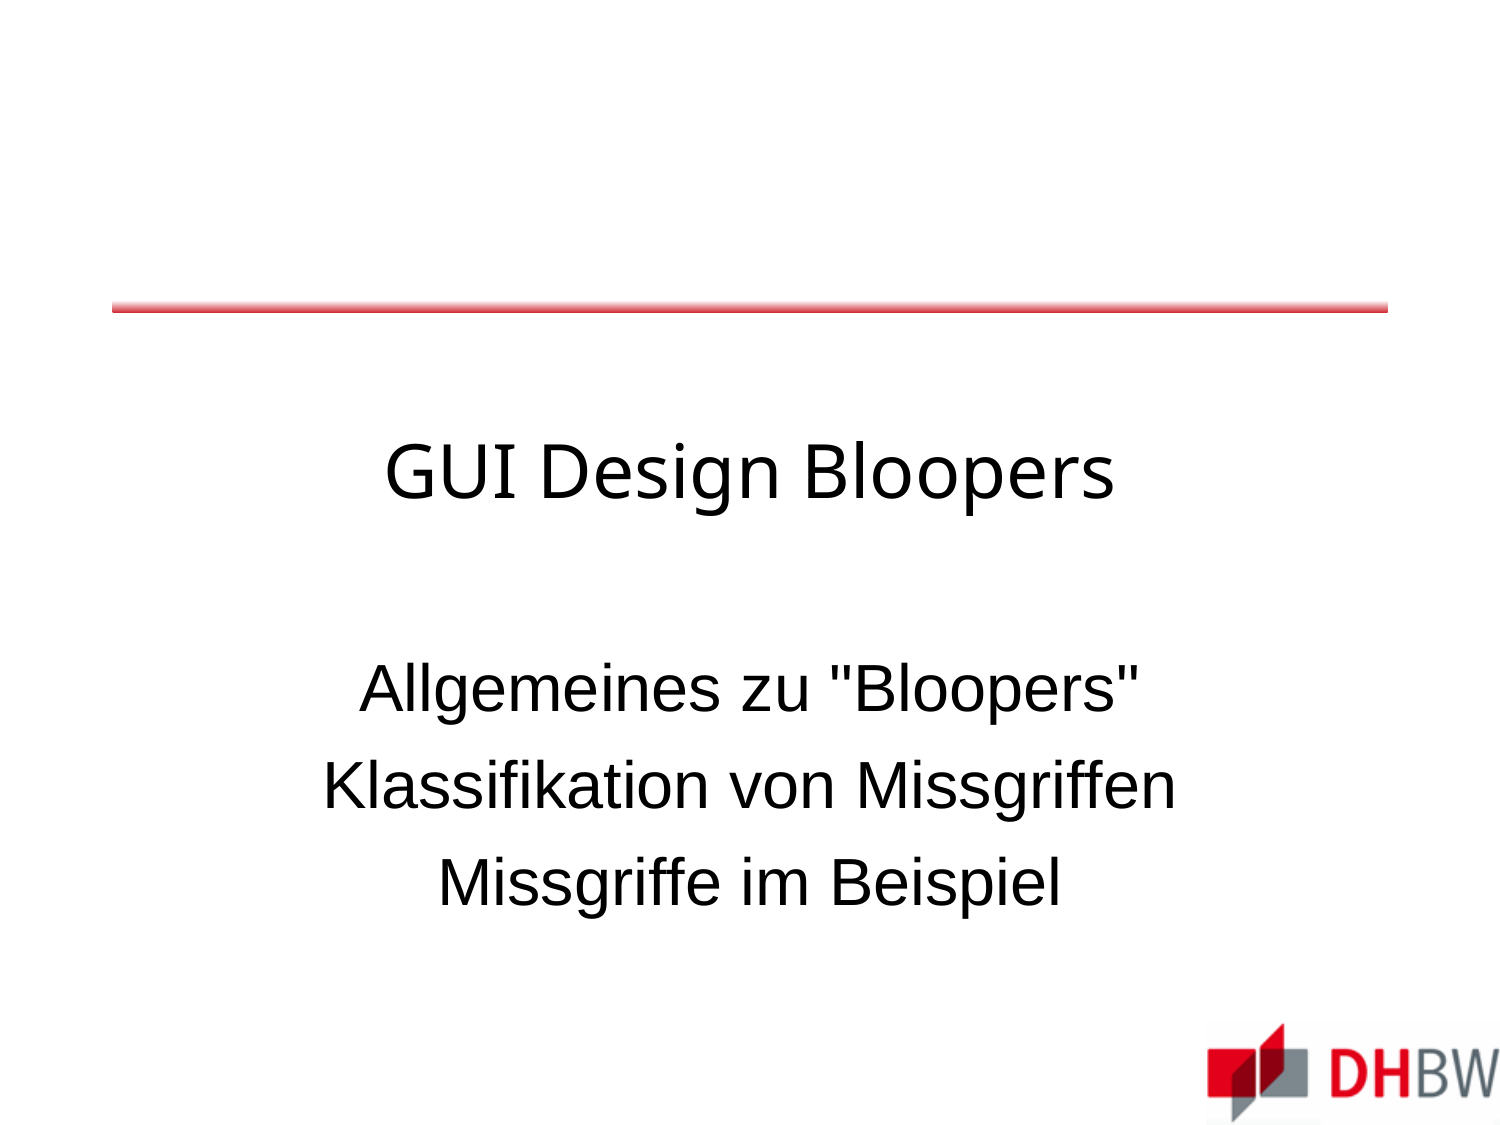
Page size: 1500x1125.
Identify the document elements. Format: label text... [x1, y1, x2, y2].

subtitle Allgemeines zu "Bloopers" Klassifikation von Missgriffen Missgriffe im Beispiel [225, 637, 1276, 927]
title GUI Design Bloopers [112, 374, 1388, 563]
picture [1206, 1021, 1500, 1125]
